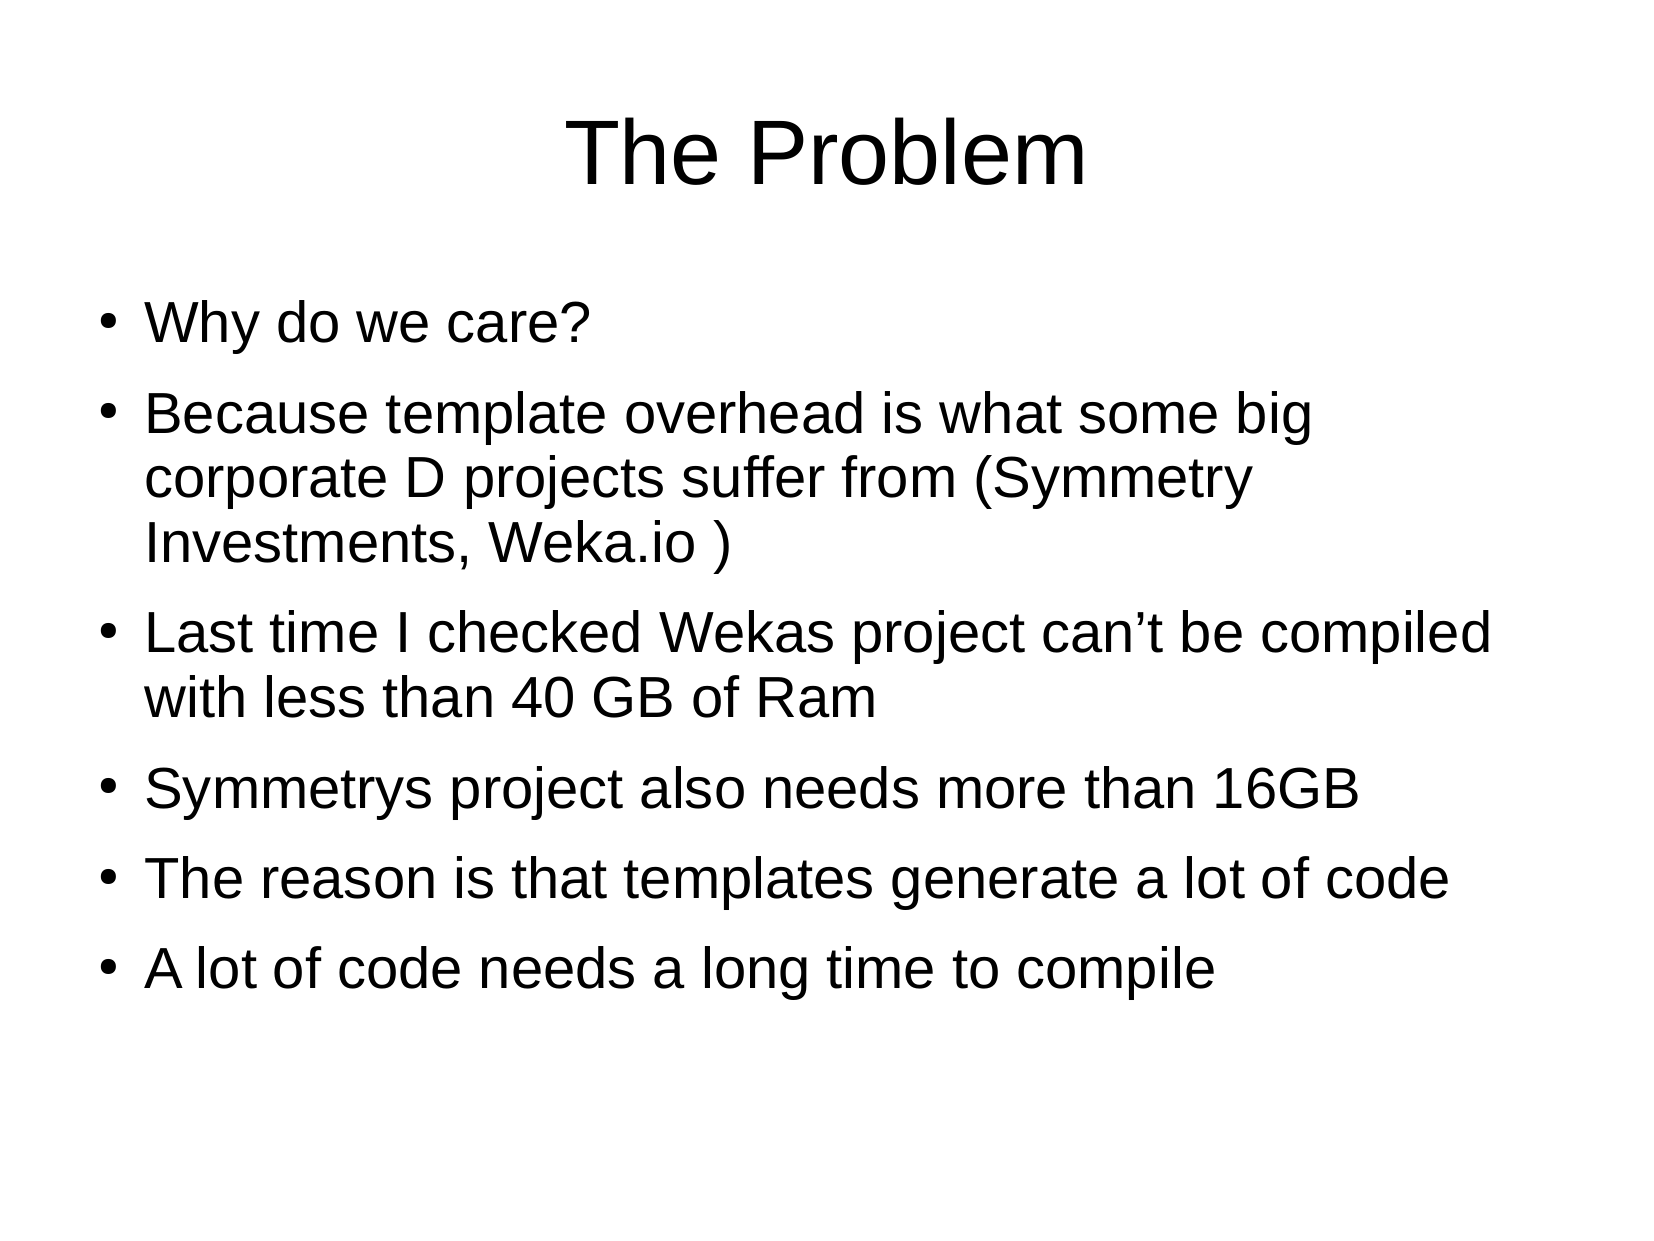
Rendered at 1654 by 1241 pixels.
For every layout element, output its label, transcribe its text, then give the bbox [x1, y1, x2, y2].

list Why do we care? Because template overhead is what some big corporate D projects suffer from (Symmetry Investments, Weka.io ) Last time I checked Wekas project can’t be compiled with less than 40 GB of Ram Symmetrys project also needs more than 16GB The reason is that templates generate a lot of code A lot of code needs a long time to compile [82, 290, 1571, 1010]
title The Problem [82, 49, 1571, 257]
